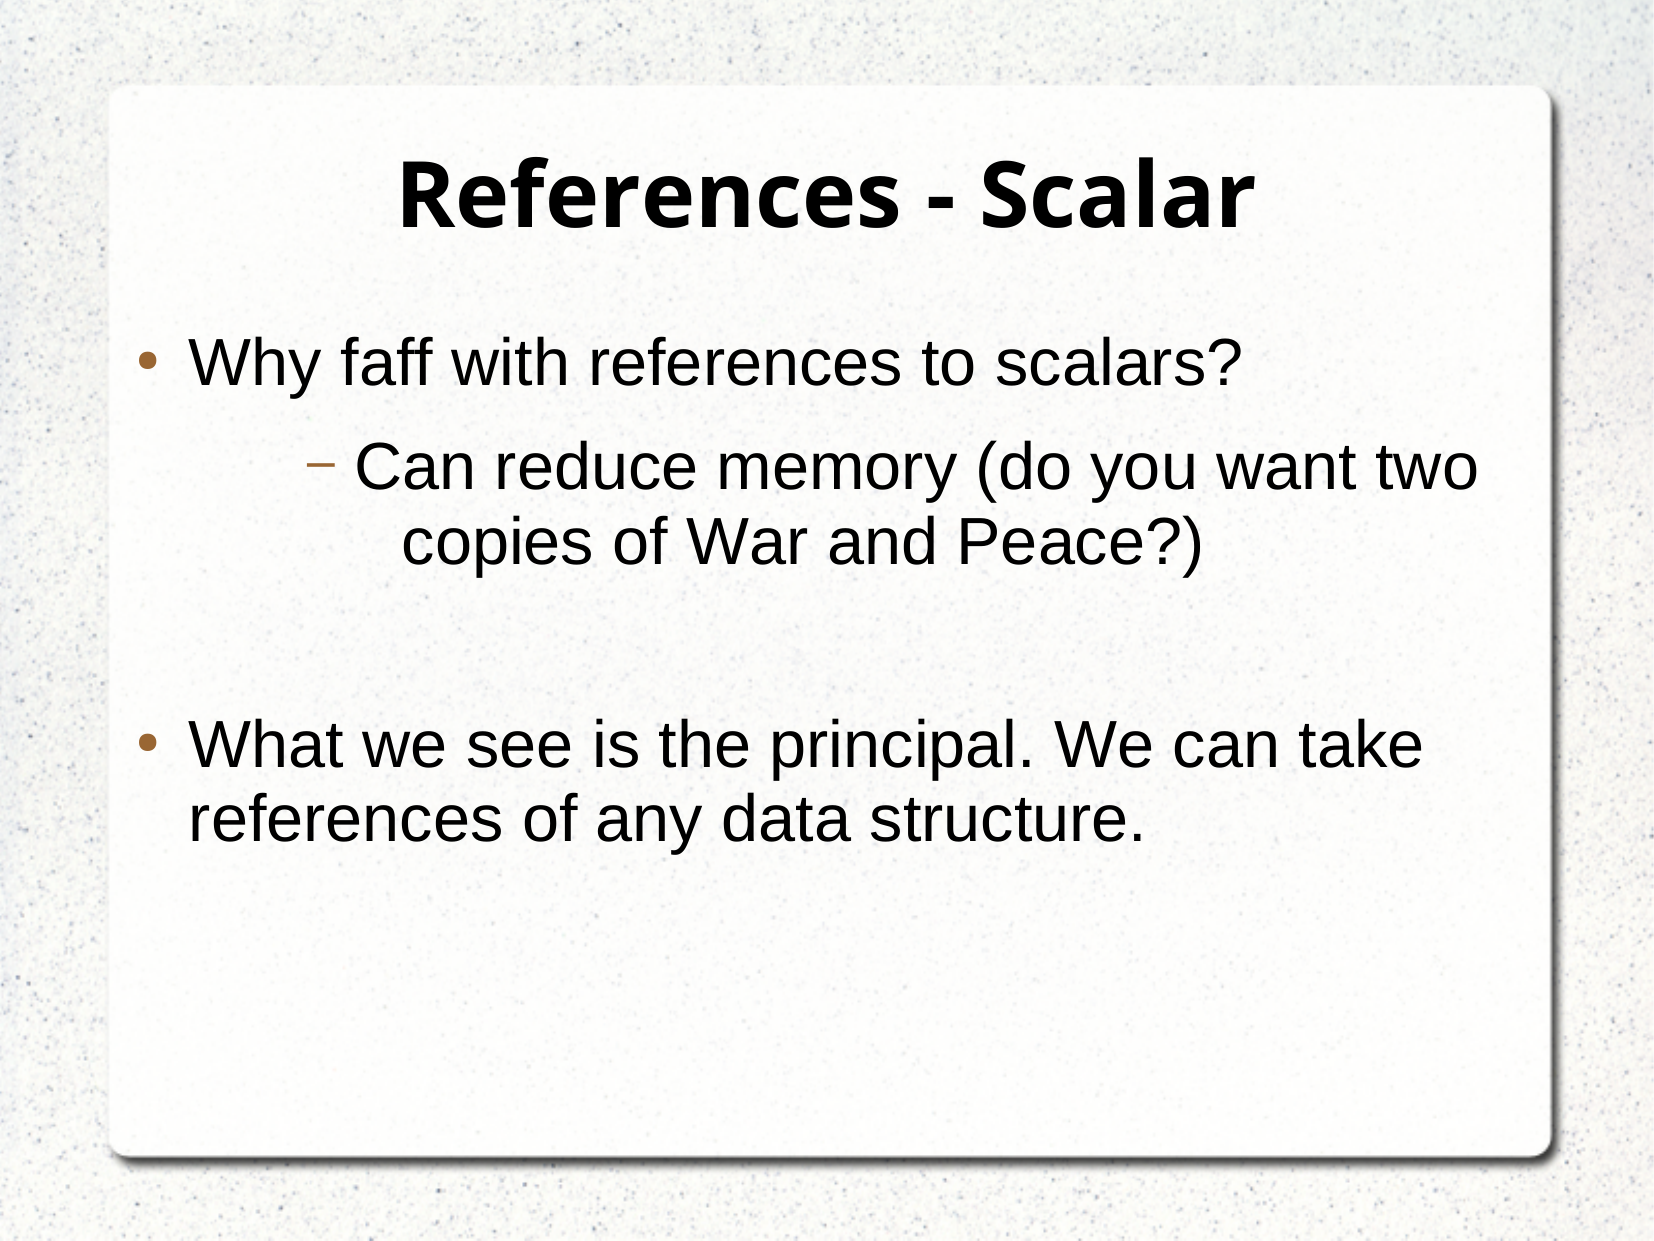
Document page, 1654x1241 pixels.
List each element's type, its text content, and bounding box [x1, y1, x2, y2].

list Why faff with references to scalars? Can reduce memory (do you want two copies of War and Peace?) What we see is the principal. We can take references of any data structure. [118, 324, 1506, 1063]
title References - Scalar [118, 88, 1536, 296]
picture [0, 0, 1654, 1241]
